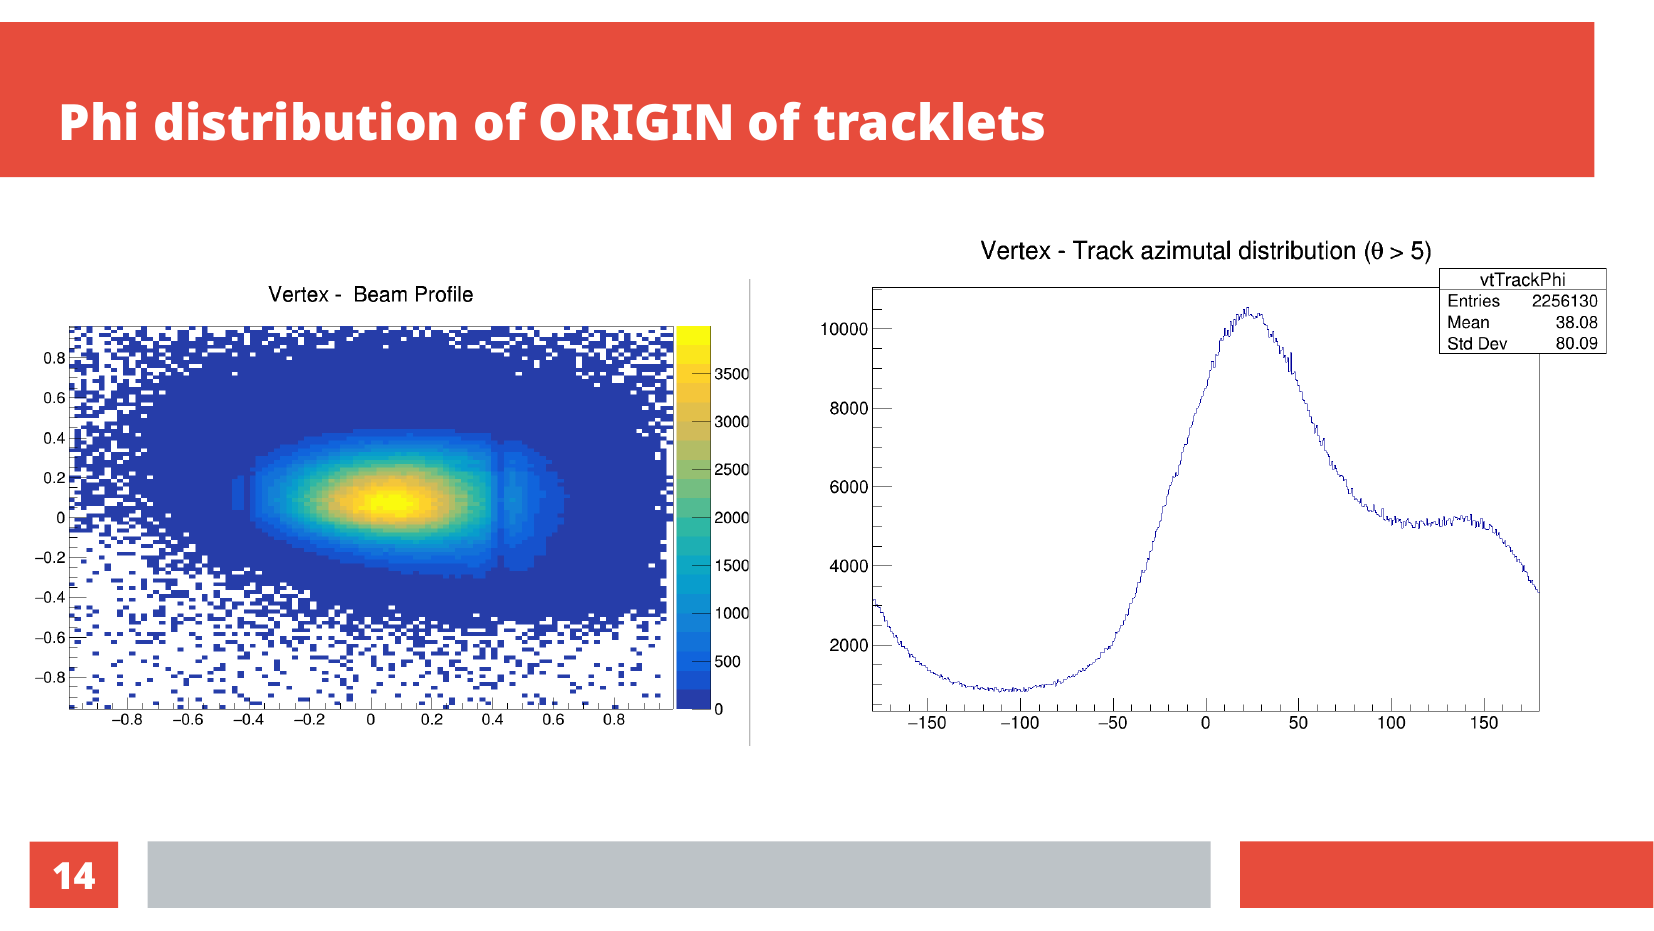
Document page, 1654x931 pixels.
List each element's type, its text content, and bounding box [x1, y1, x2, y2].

picture [5, 279, 751, 746]
picture [803, 234, 1617, 742]
title Phi distribution of ORIGIN of tracklets [59, 44, 1595, 156]
